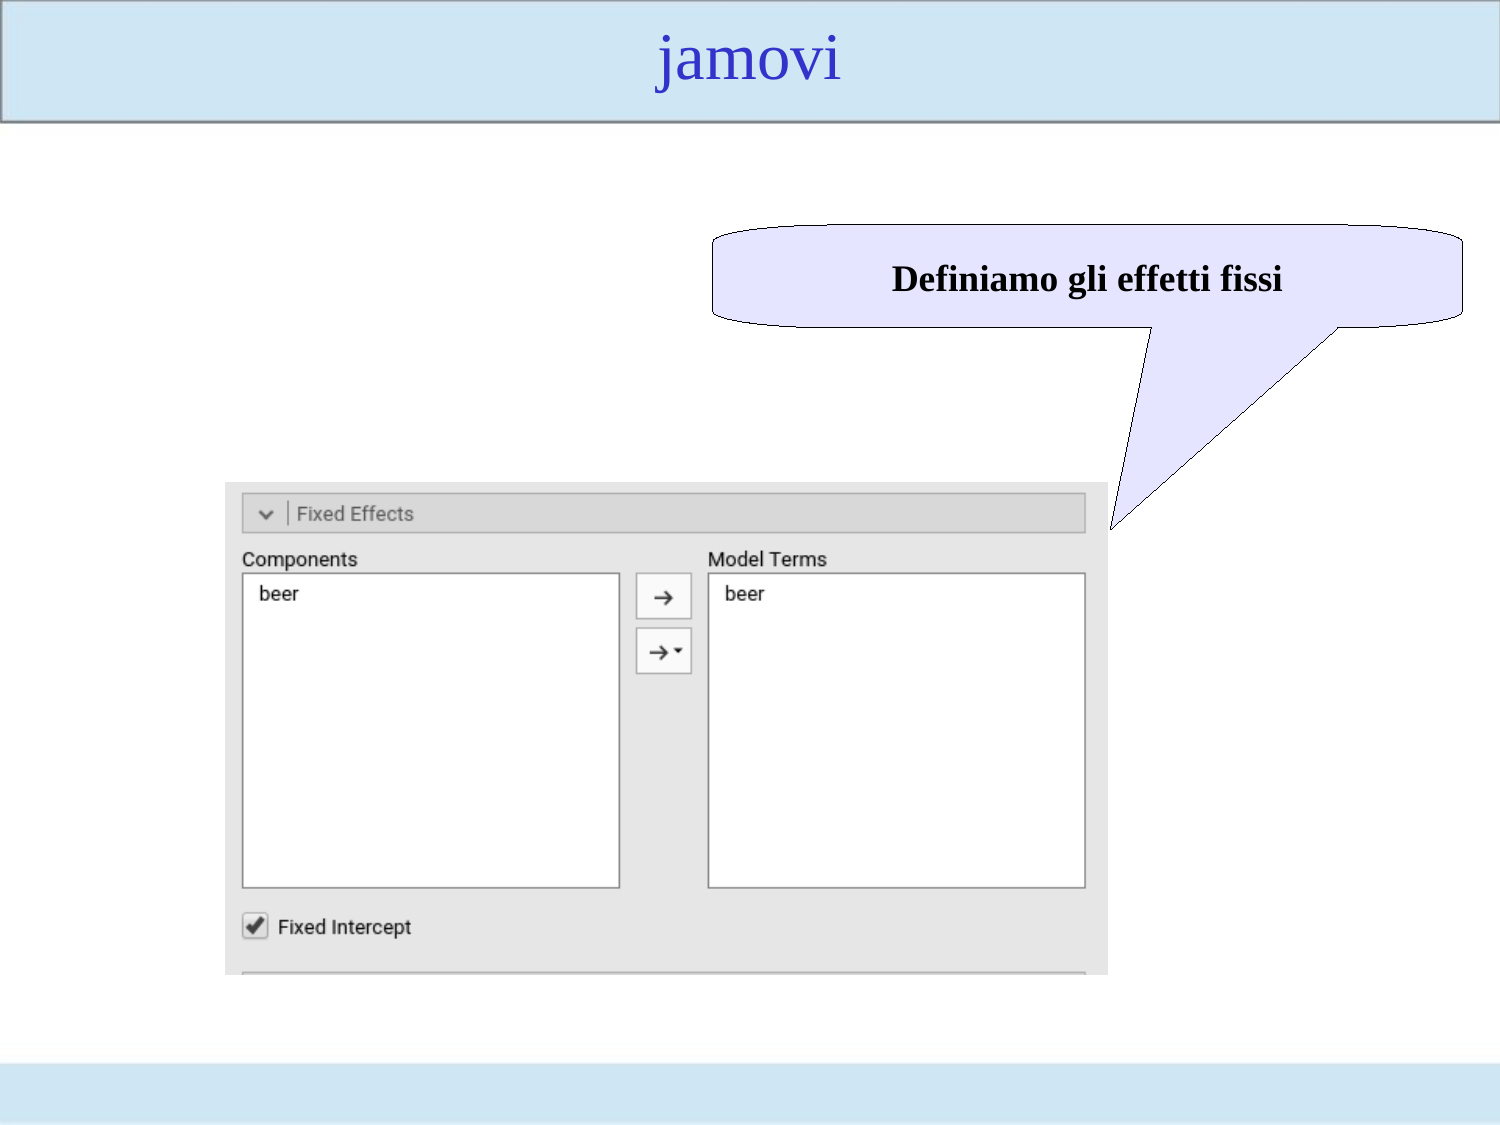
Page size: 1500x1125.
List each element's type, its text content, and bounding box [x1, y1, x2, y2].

title jamovi [112, 0, 1388, 147]
picture [0, 0, 1500, 1125]
text_box Definiamo gli effetti fissi [712, 224, 1463, 530]
